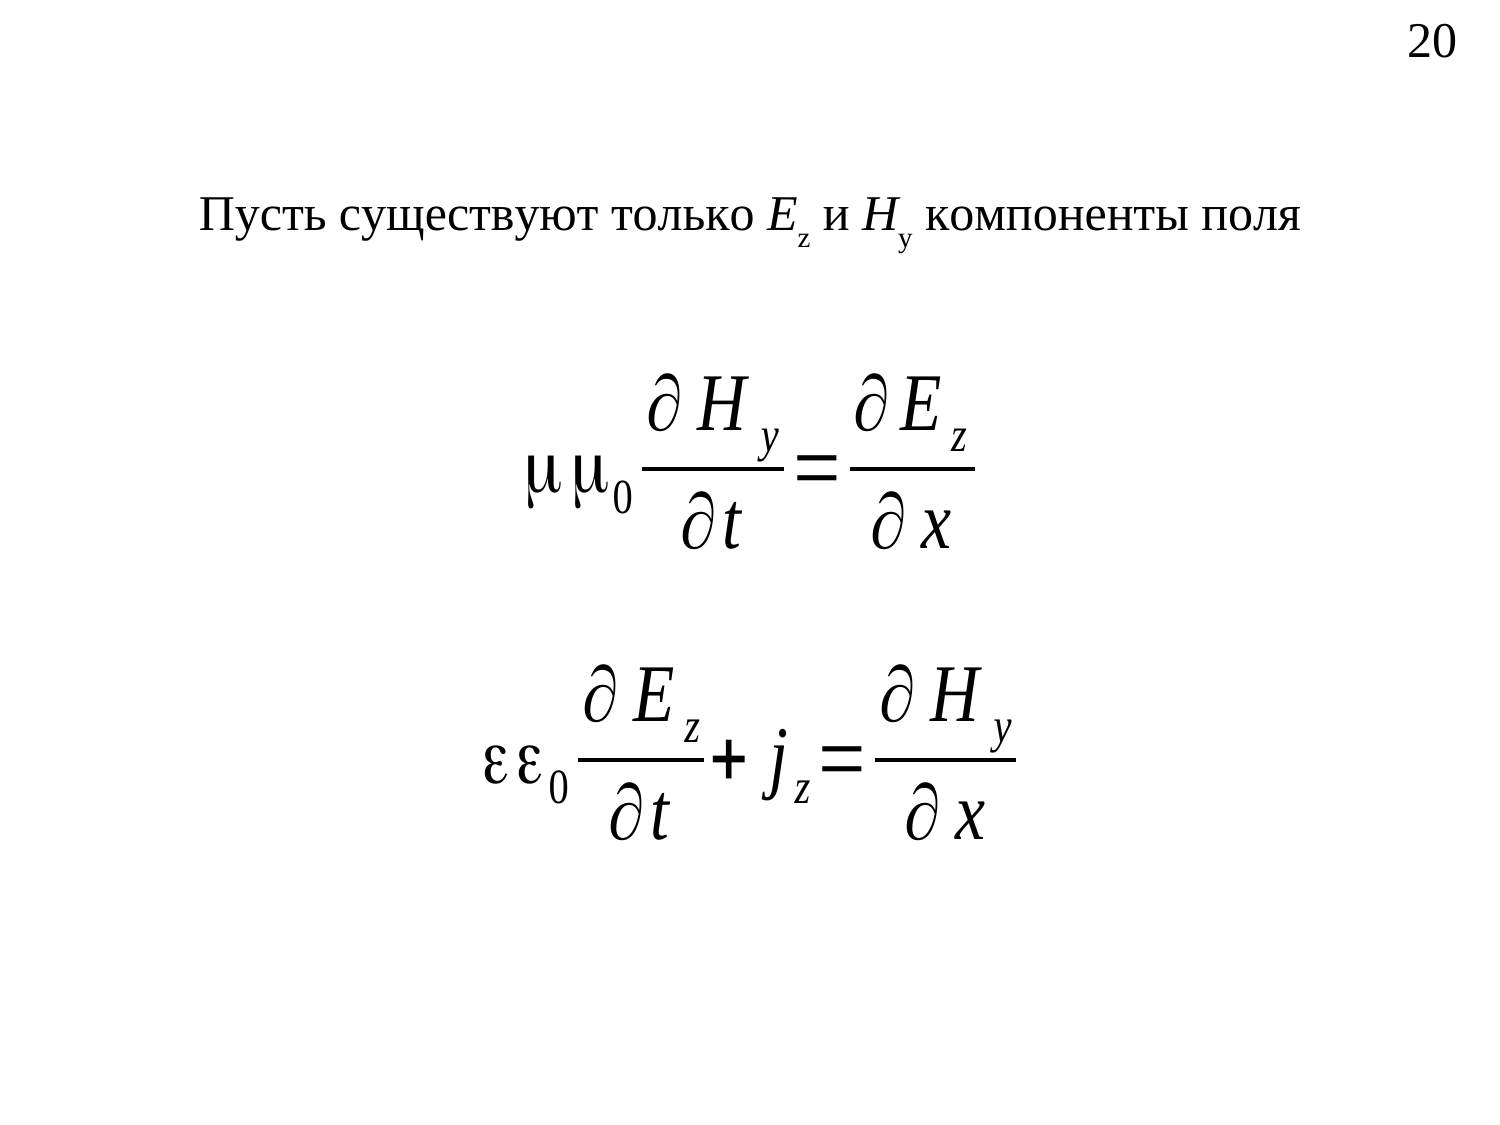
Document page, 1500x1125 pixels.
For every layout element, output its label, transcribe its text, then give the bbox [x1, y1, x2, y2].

chart [507, 359, 993, 566]
text_box Пусть существуют только Ez и Hy компоненты поля [183, 173, 1317, 268]
chart [464, 649, 1036, 857]
